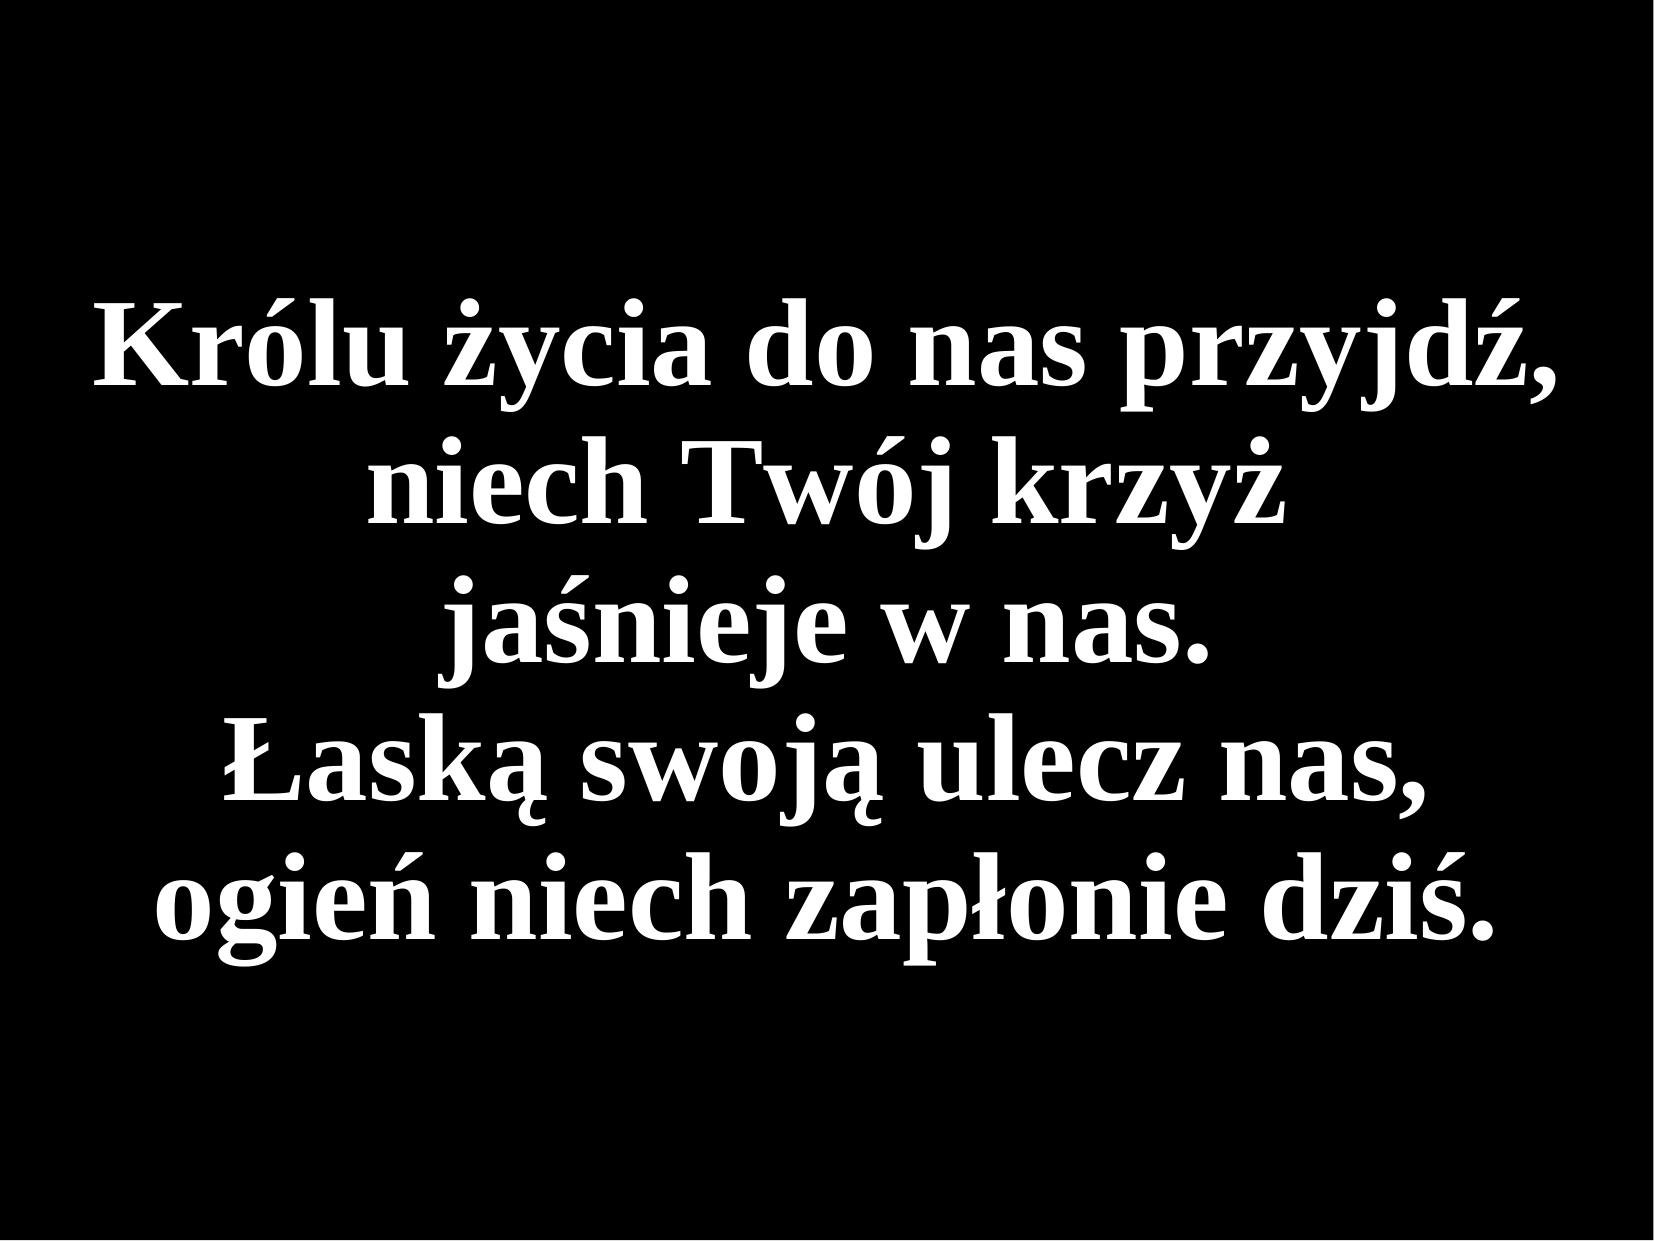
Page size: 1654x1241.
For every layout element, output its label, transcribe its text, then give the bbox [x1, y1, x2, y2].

title Królu życia do nas przyjdź, niech Twój krzyż jaśnieje w nas. Łaską swoją ulecz nas, ogień niech zapłonie dziś. [0, 0, 1654, 1241]
